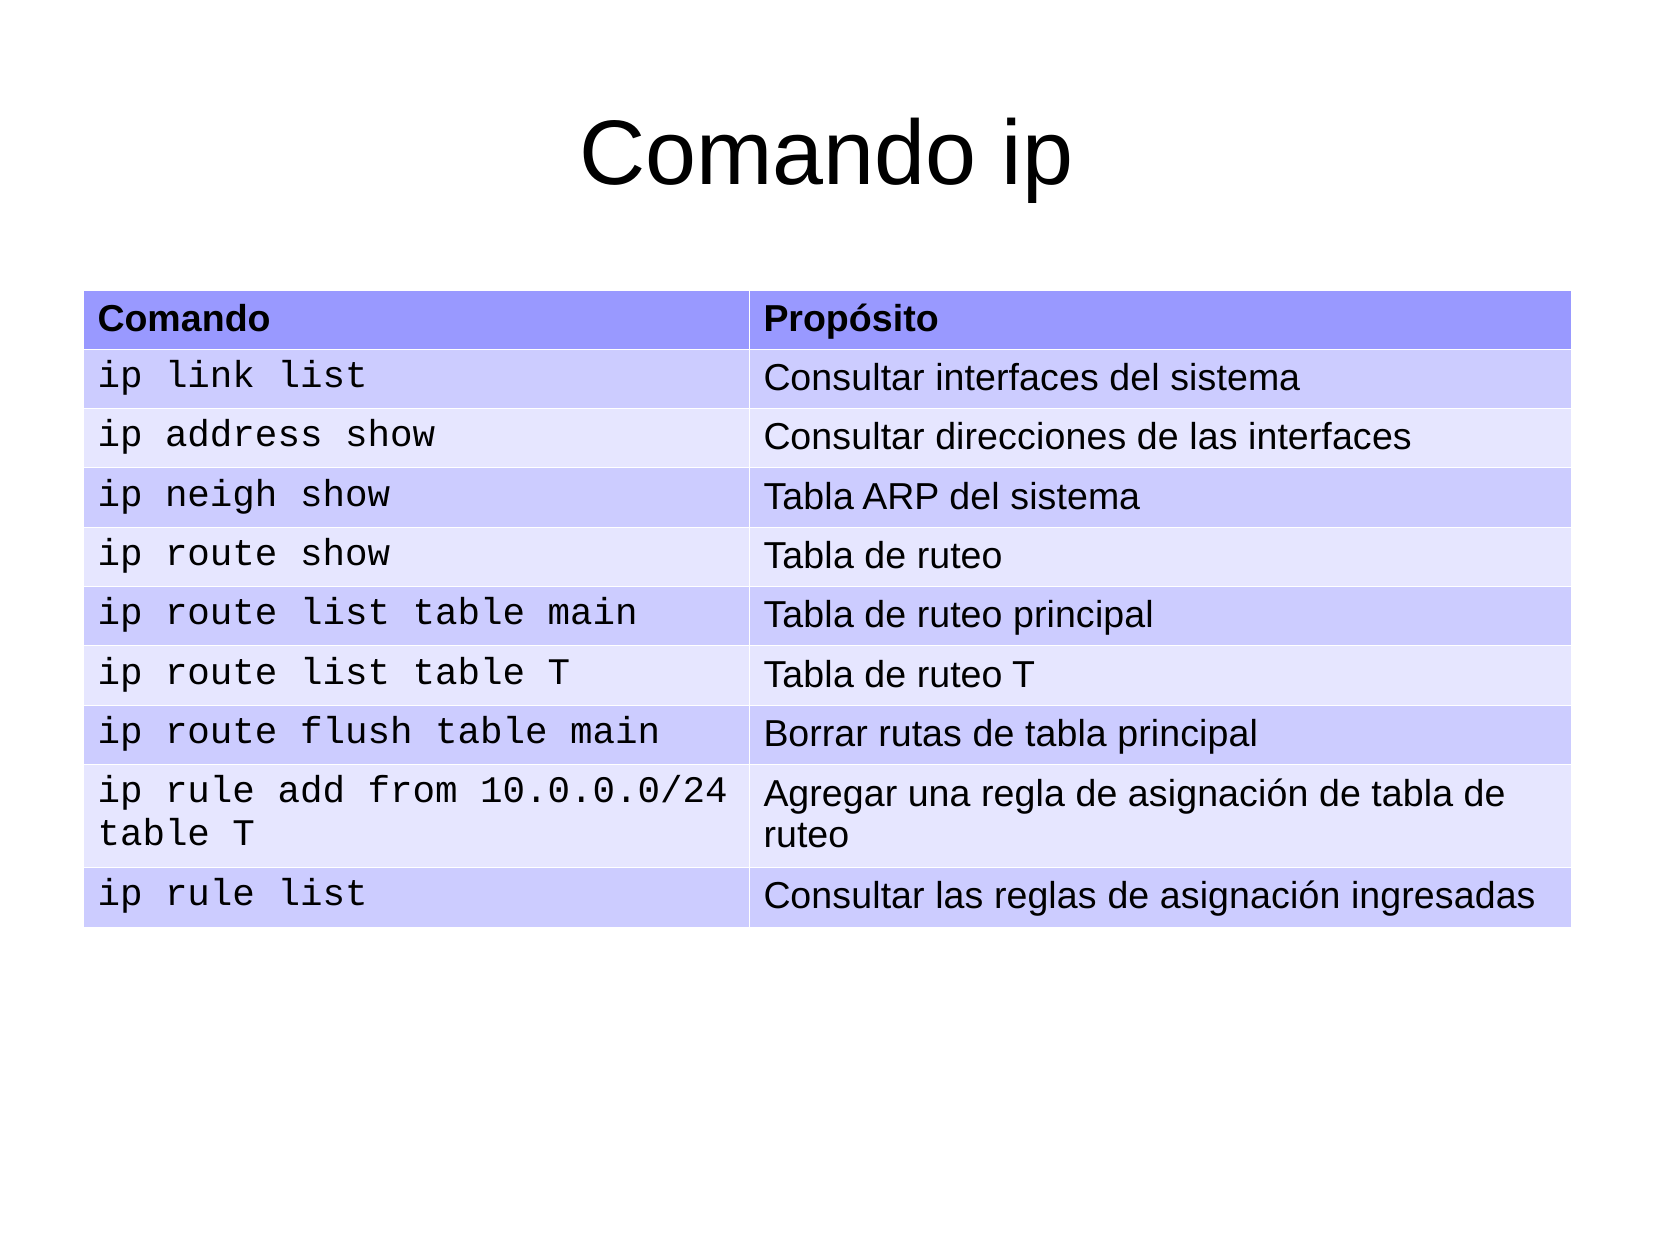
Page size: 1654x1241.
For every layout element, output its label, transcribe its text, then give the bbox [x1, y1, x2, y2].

title Comando ip [82, 49, 1571, 257]
table_cell Tabla ARP del sistema [750, 468, 1571, 527]
table_header Comando [84, 291, 749, 349]
table_cell ip route flush table main [84, 706, 749, 764]
table_cell ip neigh show [84, 468, 749, 527]
table_cell ip link list [84, 350, 749, 408]
table_cell ip route list table T [84, 646, 749, 705]
table_cell Borrar rutas de tabla principal [750, 706, 1571, 764]
table_cell ip route show [84, 528, 749, 586]
table_cell ip address show [84, 409, 749, 467]
table_cell ip rule add from 10.0.0.0/24 table T [84, 765, 749, 867]
table_cell Consultar interfaces del sistema [750, 350, 1571, 408]
table_cell Tabla de ruteo [750, 528, 1571, 586]
table_cell Tabla de ruteo T [750, 646, 1571, 705]
table_cell Tabla de ruteo principal [750, 587, 1571, 645]
table_cell Consultar direcciones de las interfaces [750, 409, 1571, 467]
table_cell Consultar las reglas de asignación ingresadas [750, 868, 1571, 927]
table_cell ip rule list [84, 868, 749, 927]
table_cell Agregar una regla de asignación de tabla de ruteo [750, 765, 1571, 867]
table_header Propósito [750, 291, 1571, 349]
table_cell ip route list table main [84, 587, 749, 645]
